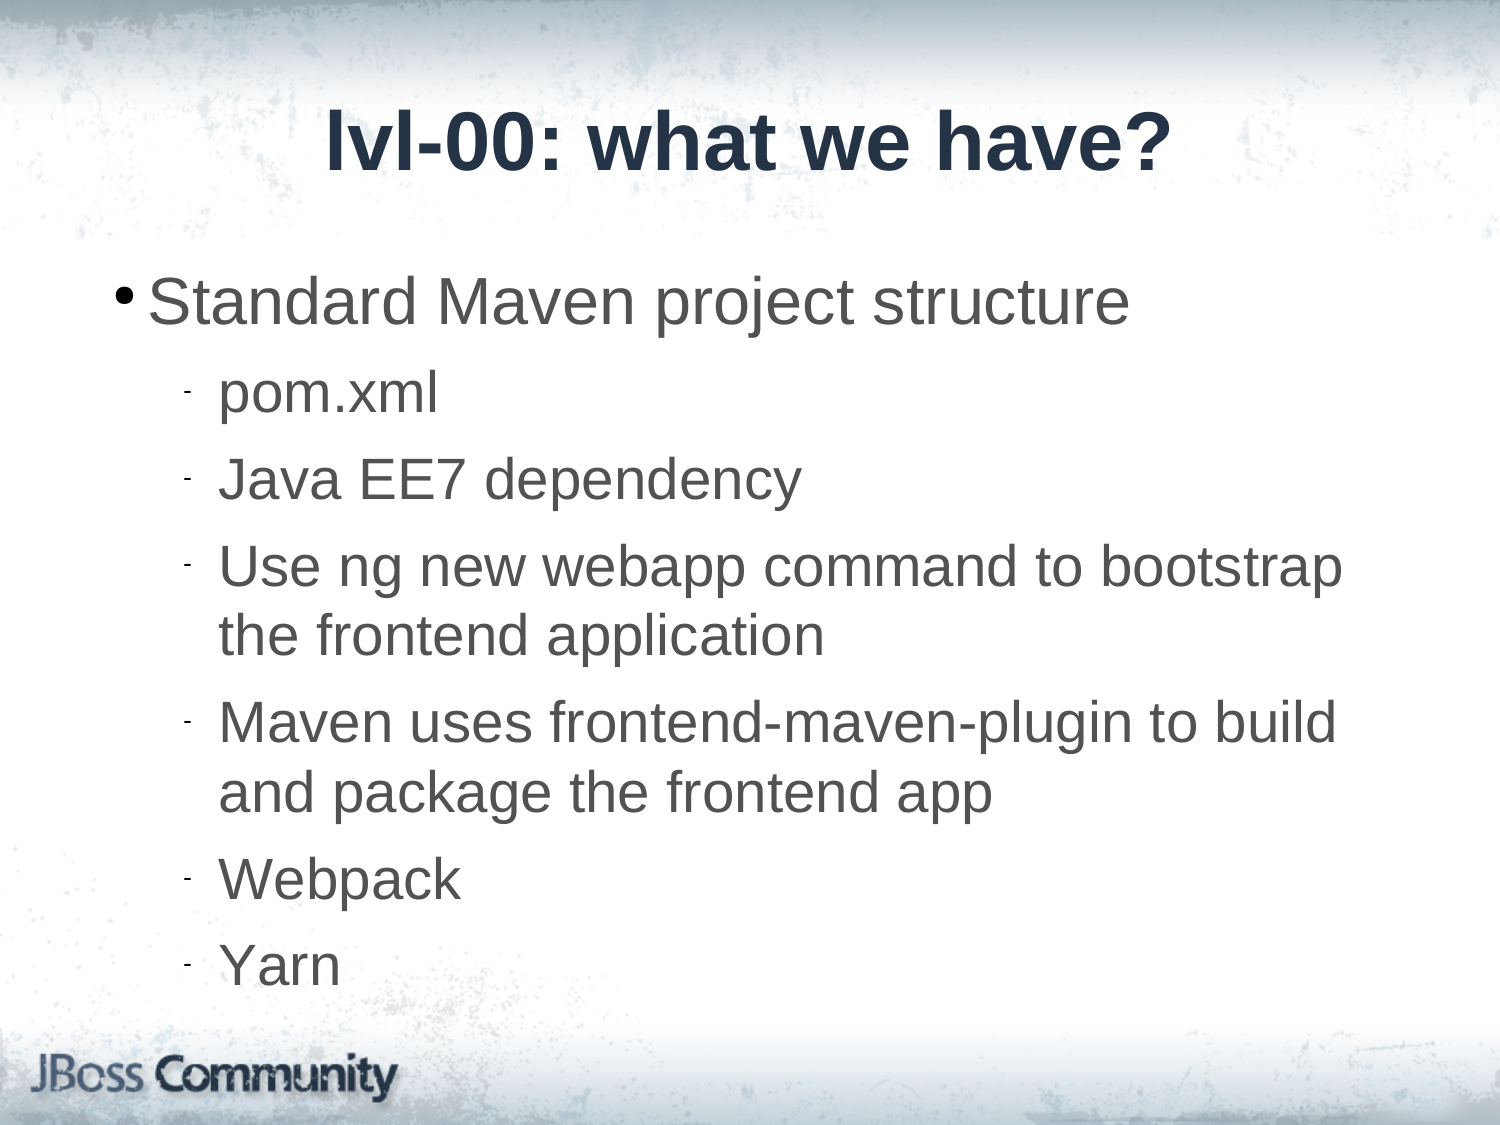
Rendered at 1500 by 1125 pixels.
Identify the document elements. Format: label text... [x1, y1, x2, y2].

subtitle Standard Maven project structure pom.xml Java EE7 dependency Use ng new webapp command to bootstrap the frontend application Maven uses frontend-maven-plugin to build and package the frontend app Webpack Yarn [112, 262, 1388, 993]
picture [0, 0, 1500, 1125]
title lvl-00: what we have? [112, 49, 1388, 225]
